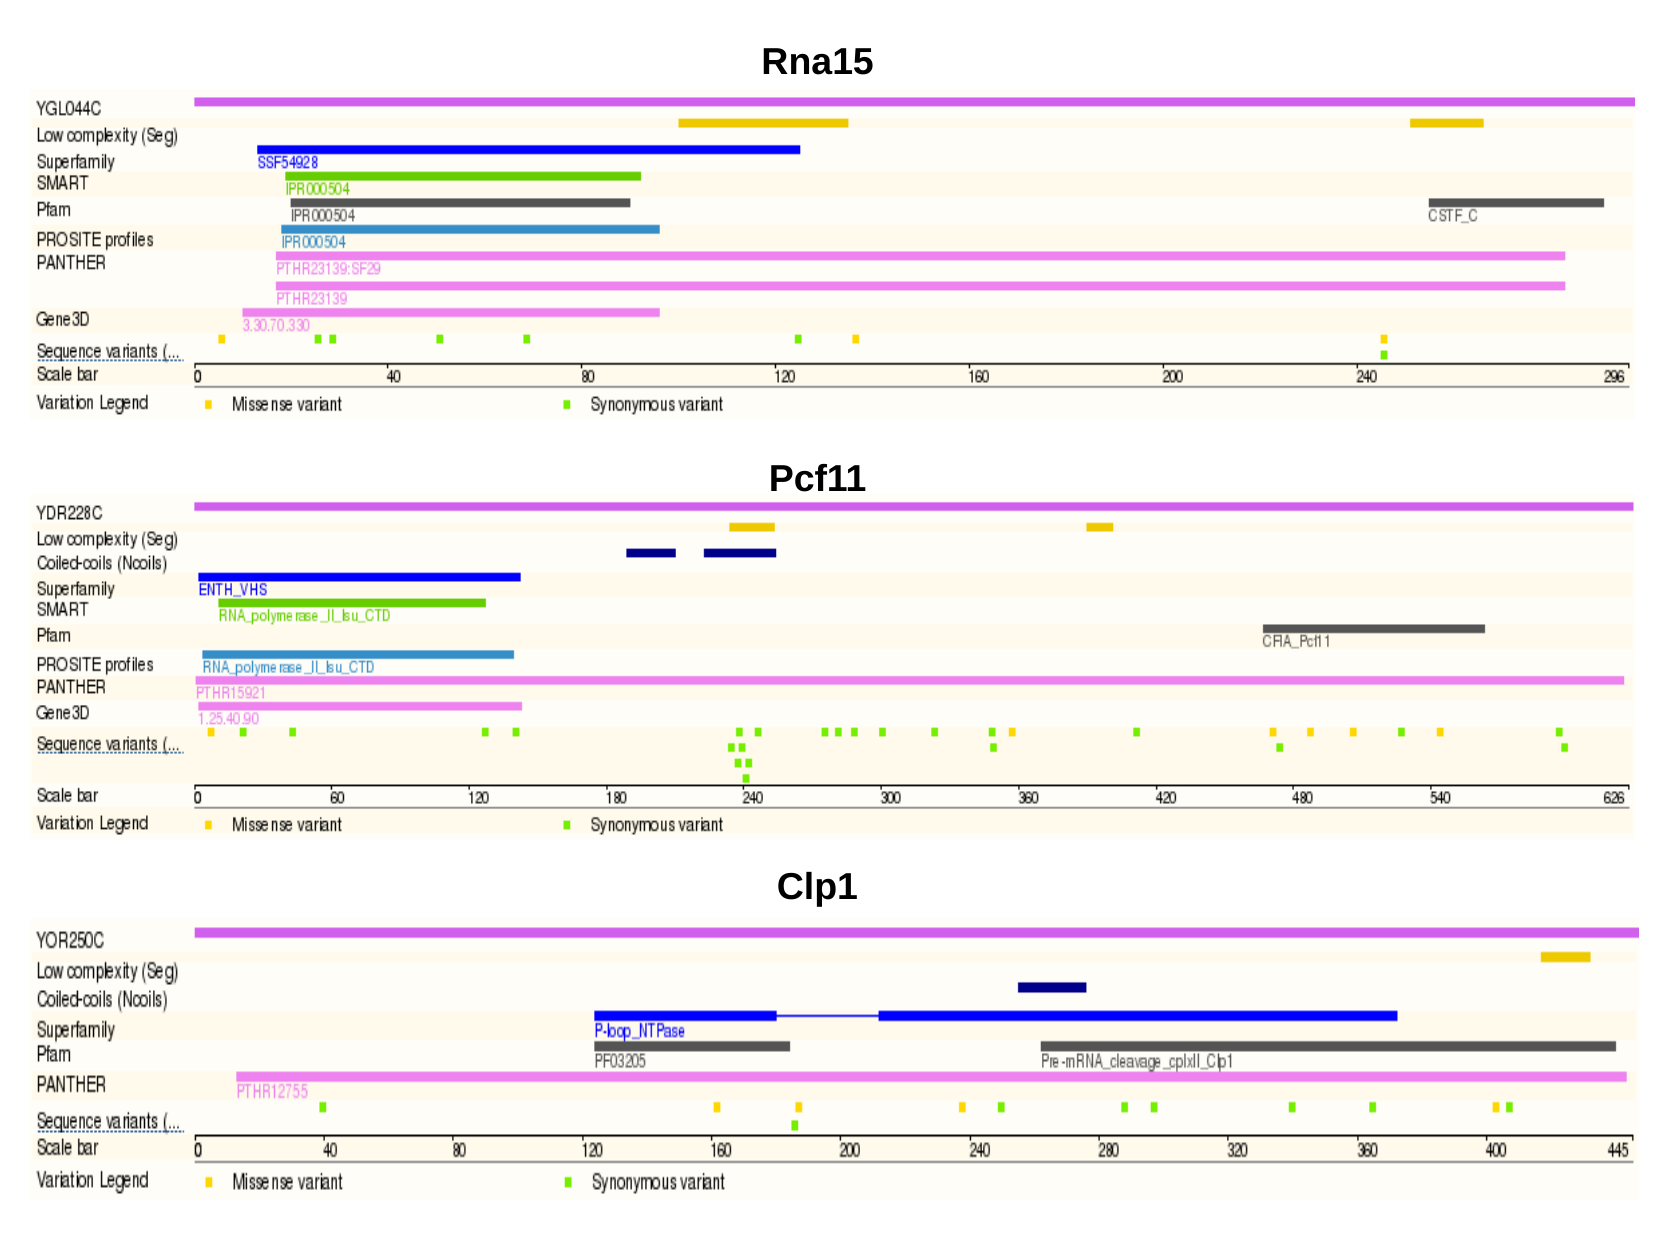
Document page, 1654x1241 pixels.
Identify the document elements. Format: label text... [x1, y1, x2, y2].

text_box Rna15 [660, 33, 976, 89]
picture [30, 494, 1635, 841]
text_box Pcf11 [660, 450, 976, 494]
text_box Clp1 [660, 858, 976, 916]
picture [30, 89, 1635, 421]
picture [30, 918, 1639, 1201]
